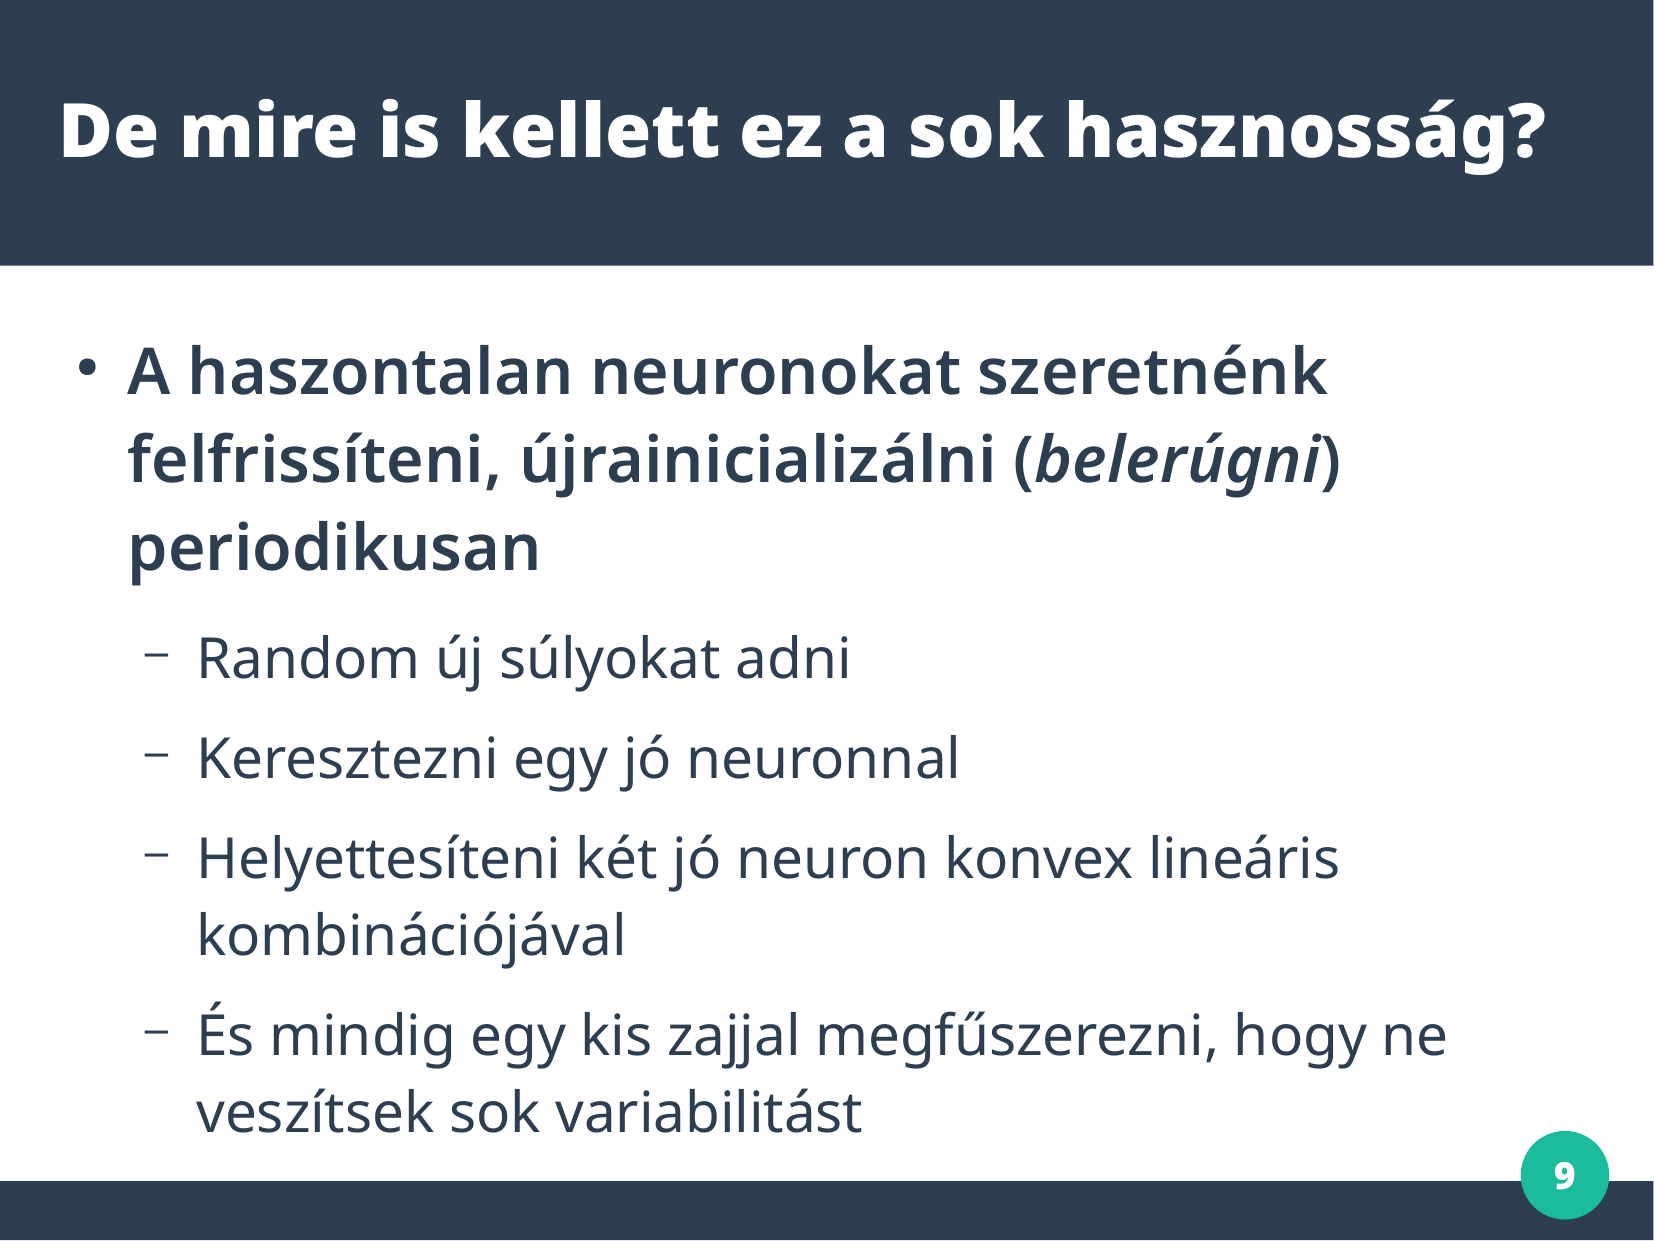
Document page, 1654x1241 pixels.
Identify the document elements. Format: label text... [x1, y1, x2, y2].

list A haszontalan neuronokat szeretnénk felfrissíteni, újrainicializálni (belerúgni) periodikusan Random új súlyokat adni Keresztezni egy jó neuronnal Helyettesíteni két jó neuron konvex lineáris kombinációjával És mindig egy kis zajjal megfűszerezni, hogy ne veszítsek sok variabilitást [59, 324, 1595, 1152]
title De mire is kellett ez a sok hasznosság? [59, 49, 1595, 207]
